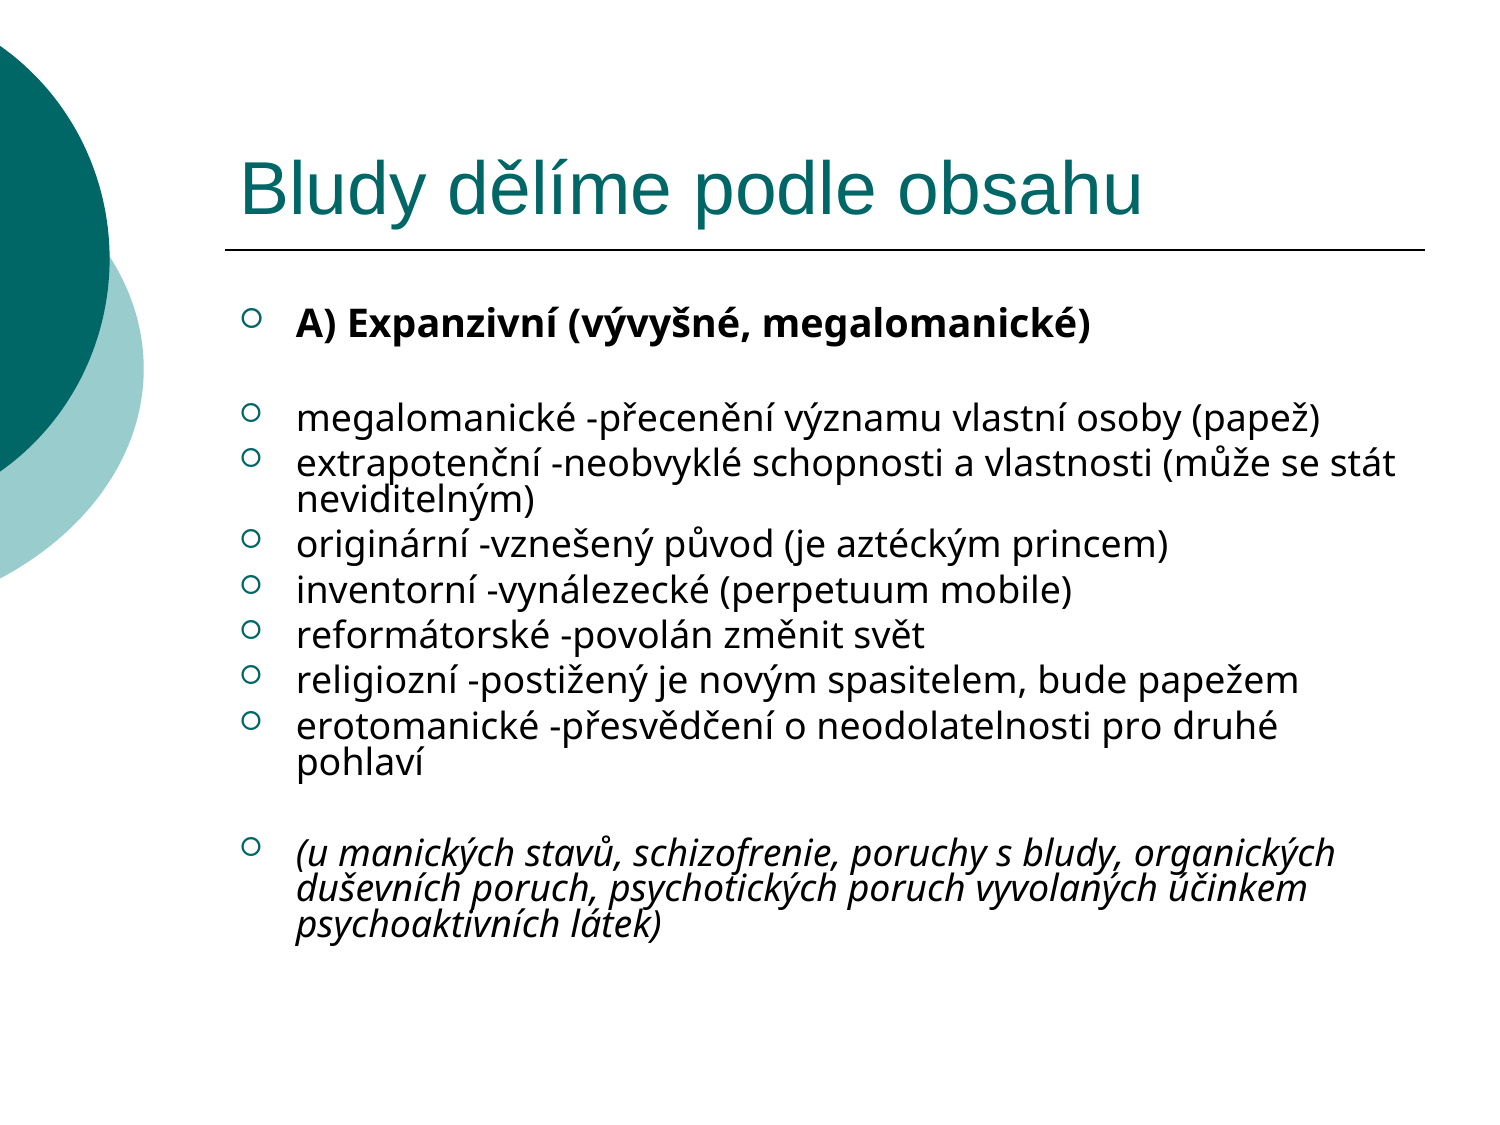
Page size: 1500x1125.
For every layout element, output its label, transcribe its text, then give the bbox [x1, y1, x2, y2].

title Bludy dělíme podle obsahu [224, 49, 1425, 237]
list A) Expanzivní (vývyšné, megalomanické) megalomanické -přecenění významu vlastní osoby (papež) extrapotenční -neobvyklé schopnosti a vlastnosti (může se stát neviditelným) originární -vznešený původ (je aztéckým princem) inventorní -vynálezecké (perpetuum mobile) reformátorské -povolán změnit svět religiozní -postižený je novým spasitelem, bude papežem erotomanické -přesvědčení o neodolatelnosti pro druhé pohlaví (u manických stavů, schizofrenie, poruchy s bludy, organických duševních poruch, psychotických poruch vyvolaných účinkem psychoaktivních látek) [224, 299, 1425, 975]
